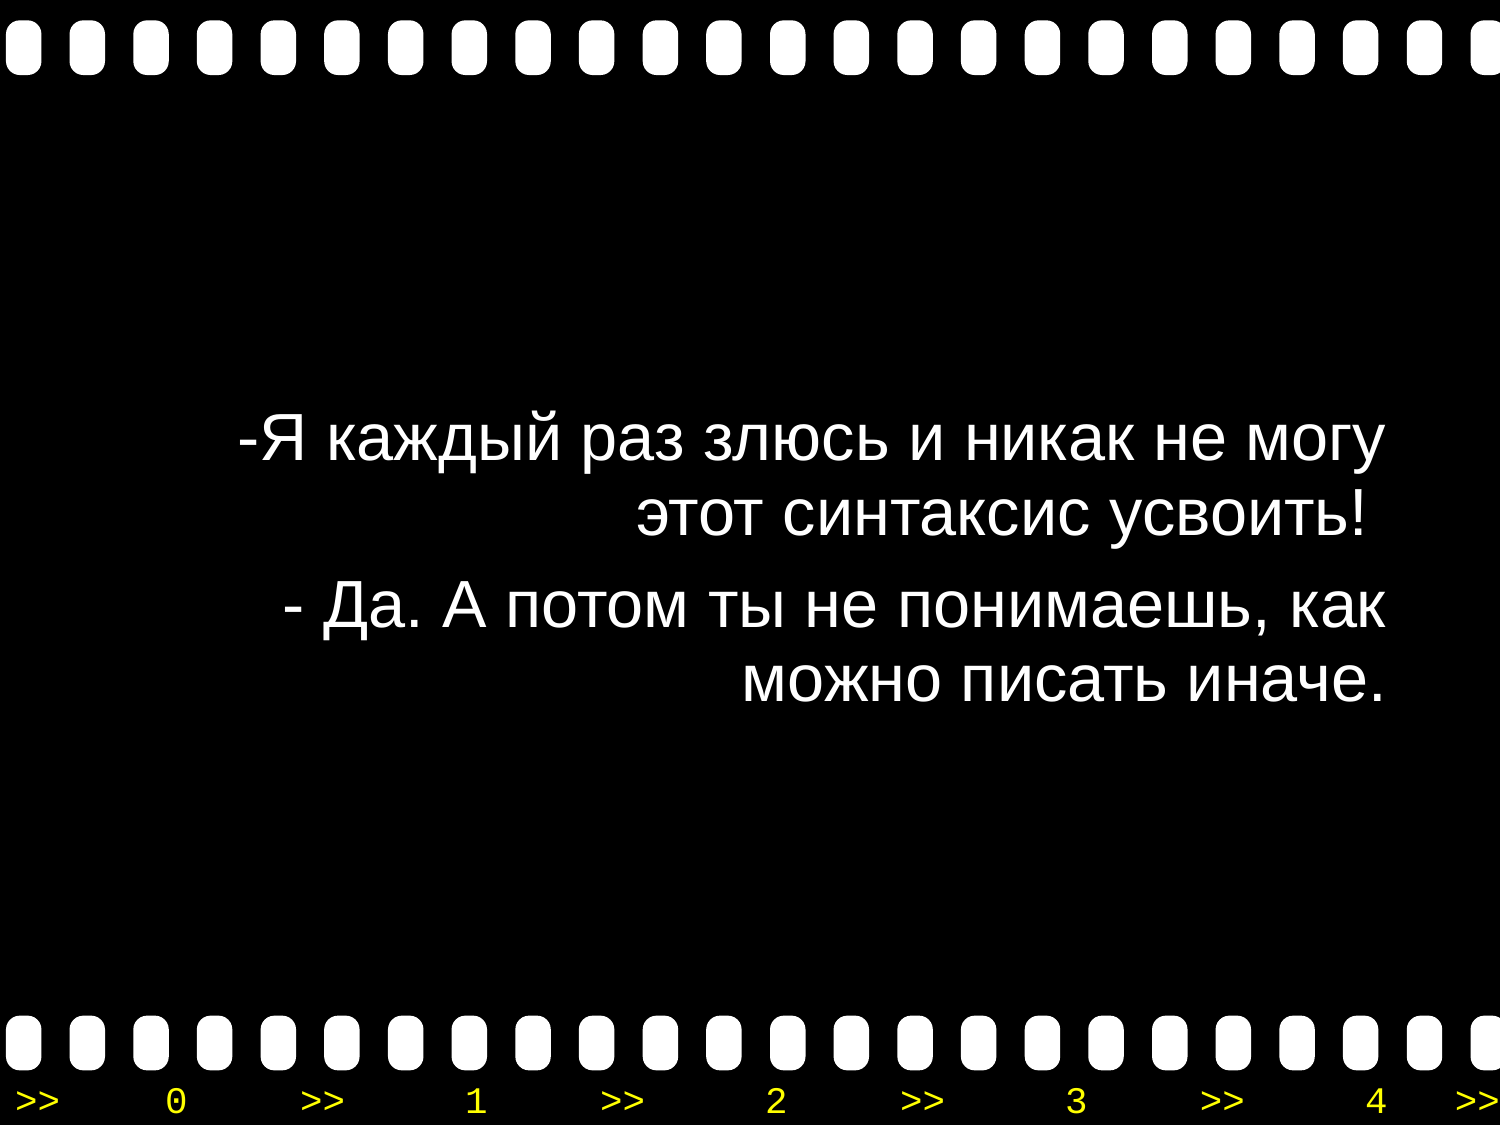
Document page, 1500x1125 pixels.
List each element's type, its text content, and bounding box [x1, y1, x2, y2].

subtitle -Я каждый раз злюсь и никак не могу этот синтаксис усвоить! - Да. А потом ты не понимаешь, как можно писать иначе. [112, 118, 1388, 999]
